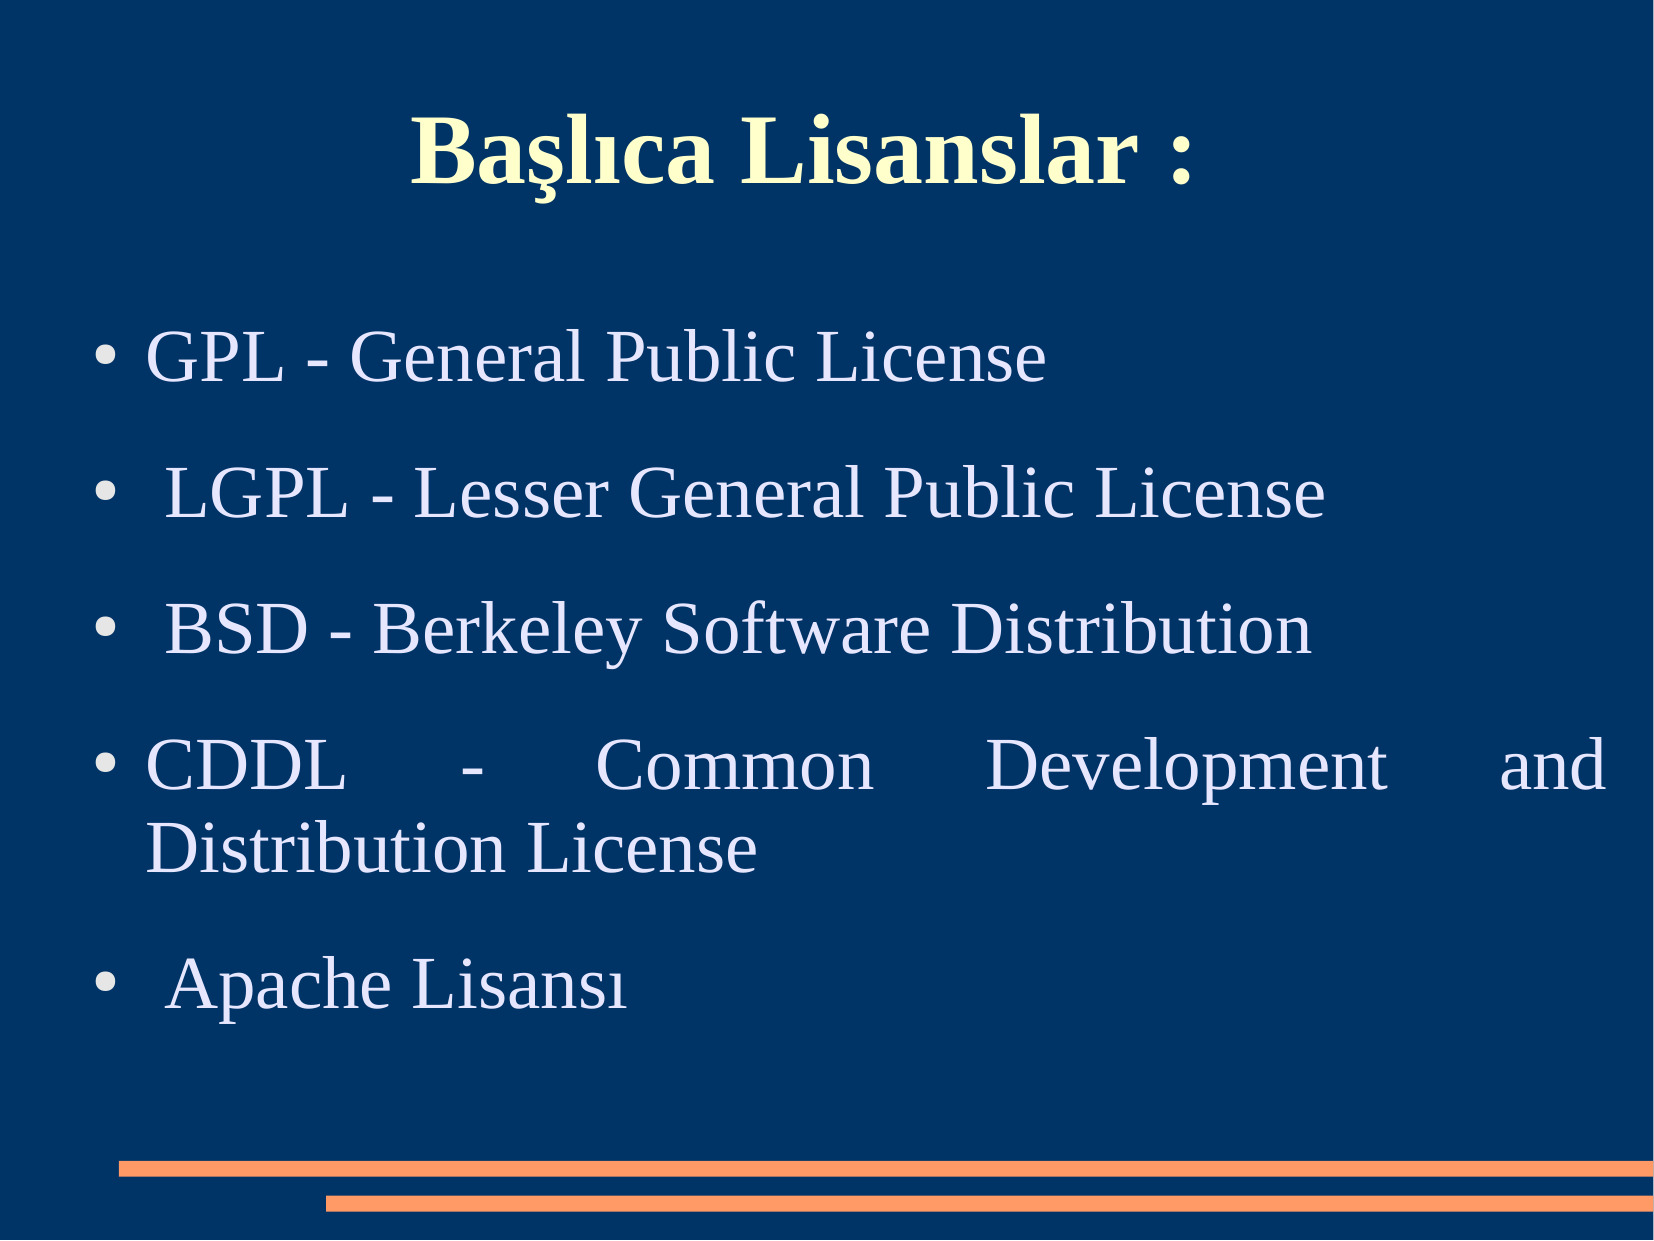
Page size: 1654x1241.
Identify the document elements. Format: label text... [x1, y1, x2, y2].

title Başlıca Lisanslar : [87, 39, 1522, 261]
list GPL - General Public License LGPL - Lesser General Public License BSD - Berkeley Software Distribution CDDL - Common Development and Distribution License Apache Lisansı [74, 314, 1609, 1026]
